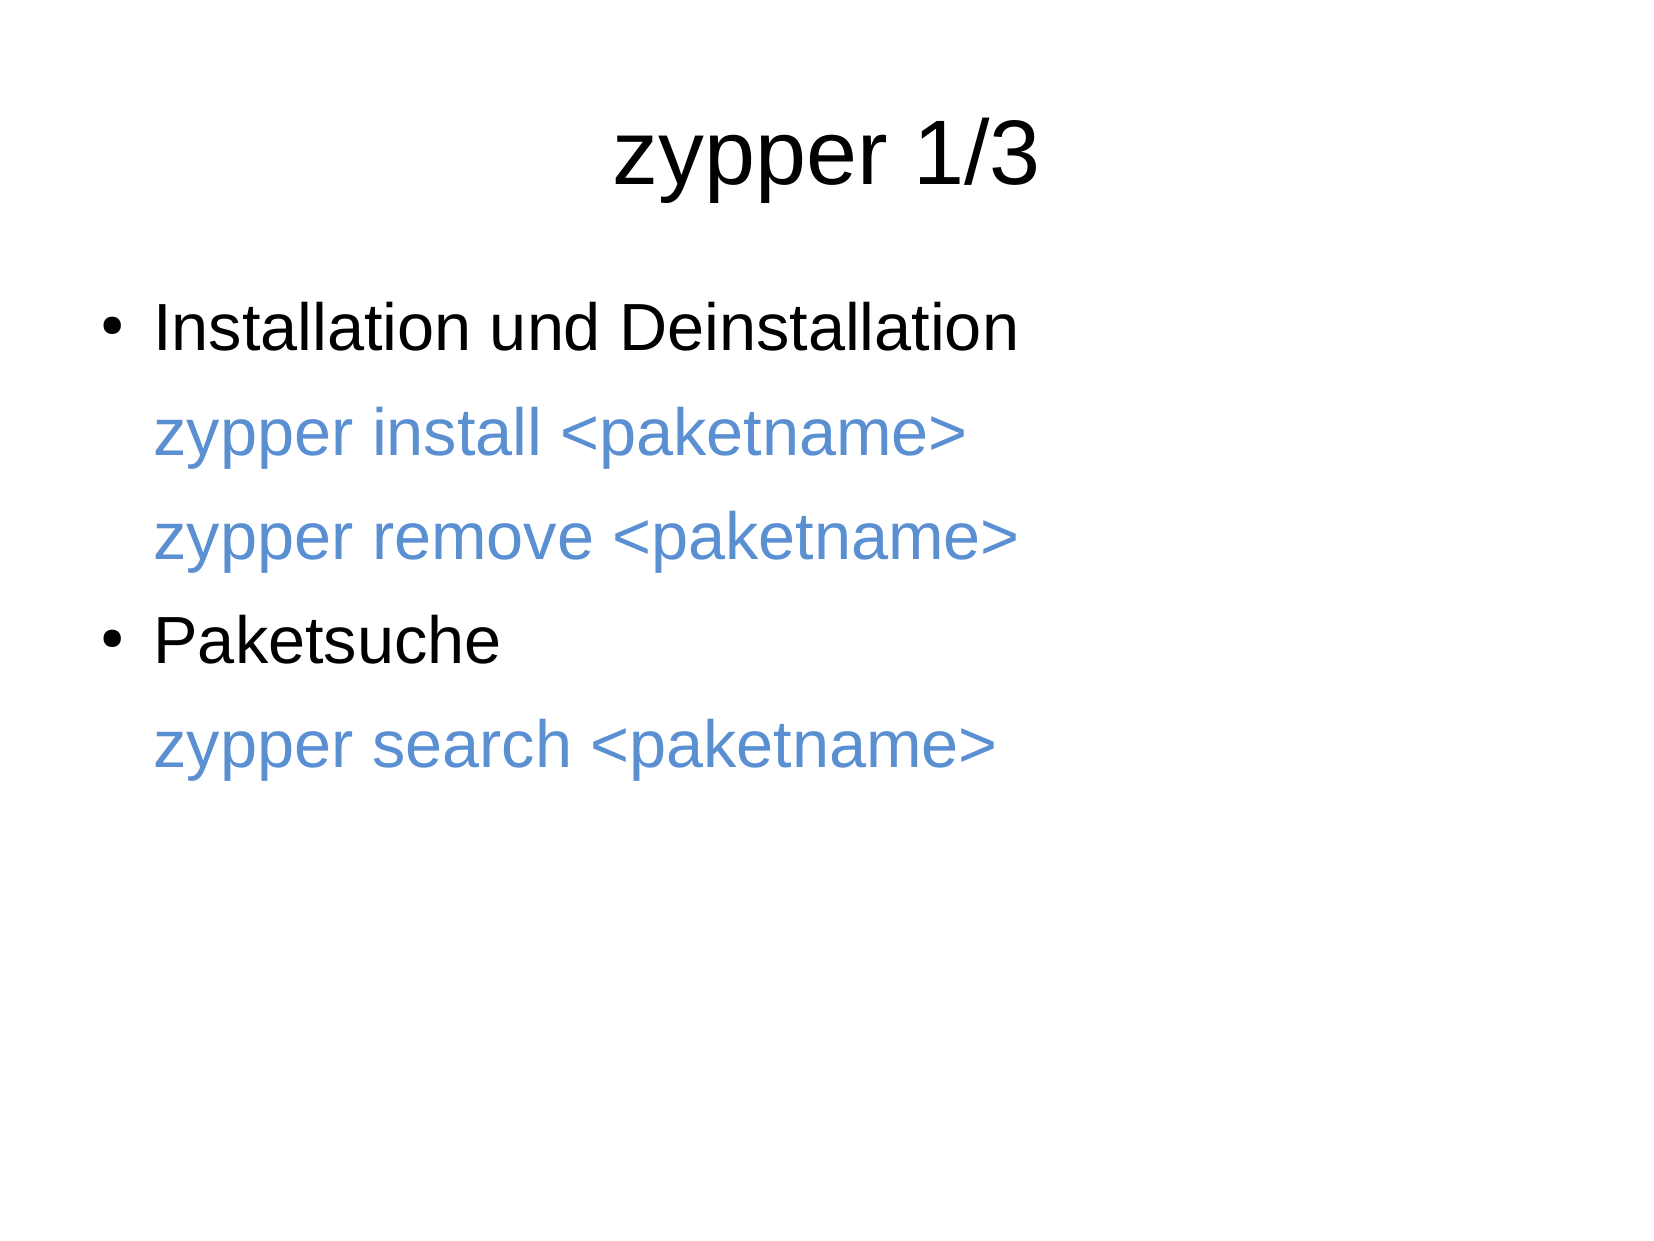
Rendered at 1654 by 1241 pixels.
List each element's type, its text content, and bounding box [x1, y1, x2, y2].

title zypper 1/3 [82, 49, 1571, 257]
list Installation und Deinstallation zypper install <paketname> zypper remove <paketname> Paketsuche zypper search <paketname> [82, 290, 1571, 1010]
